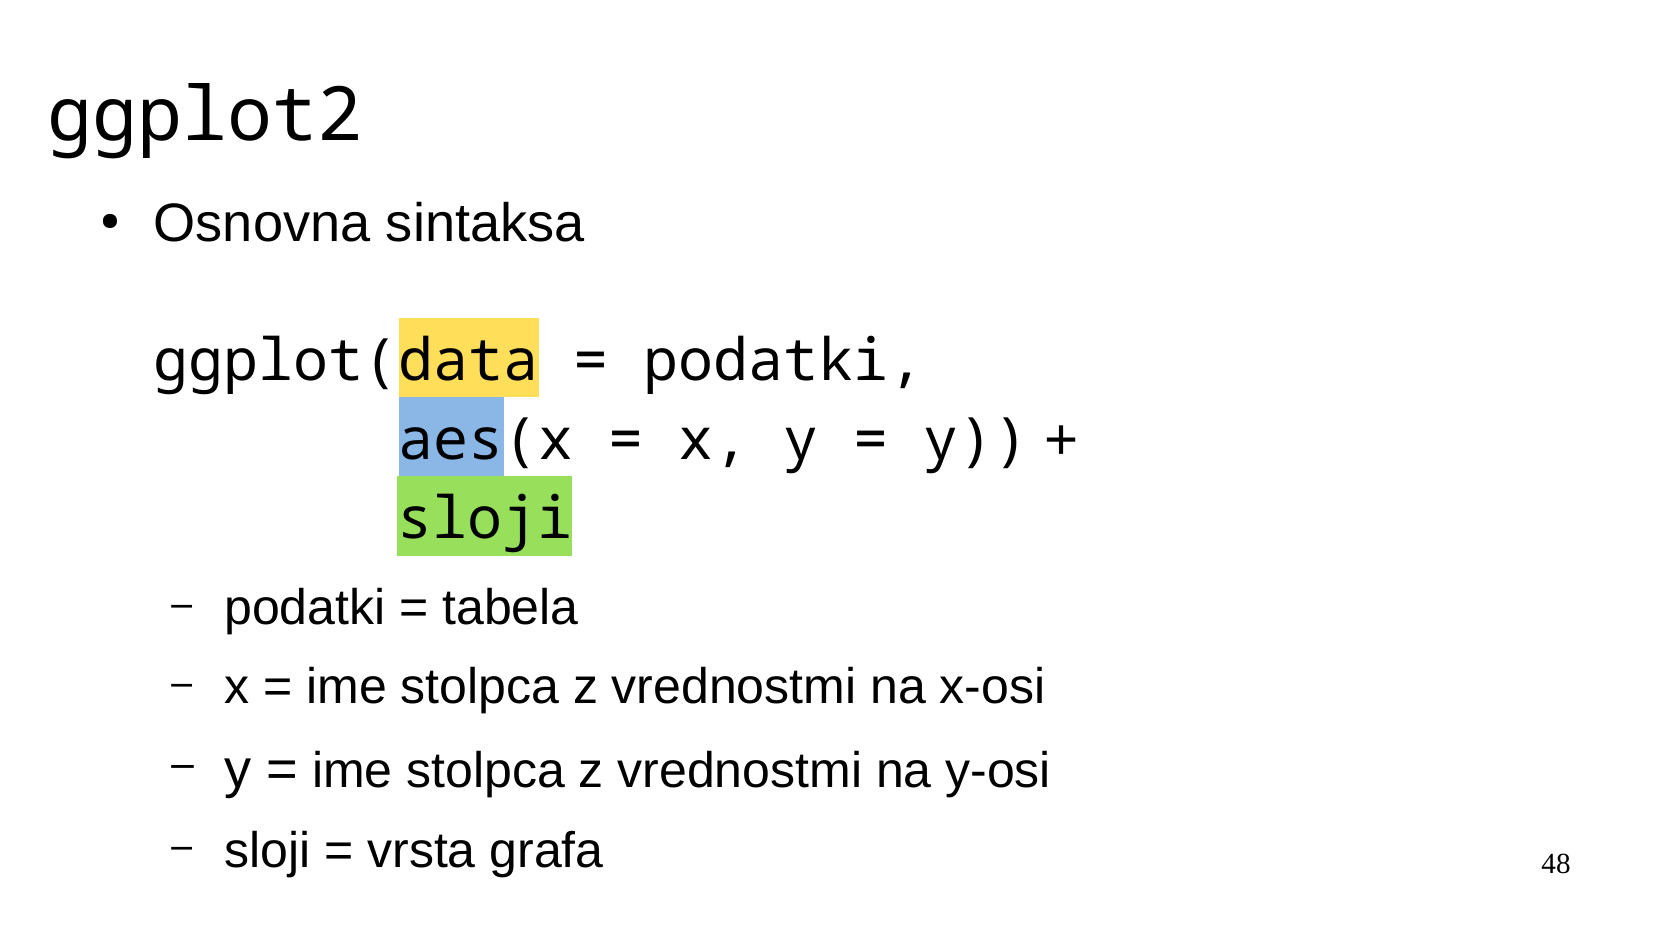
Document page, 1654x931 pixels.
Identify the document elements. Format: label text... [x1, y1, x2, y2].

title ggplot2 [47, 33, 1536, 189]
list Osnovna sintaksa ggplot(data = podatki, aes(x = x, y = y)) + sloji podatki = tabela x = ime stolpca z vrednostmi na x-osi y = ime stolpca z vrednostmi na y-osi sloji = vrsta grafa [82, 192, 1571, 910]
